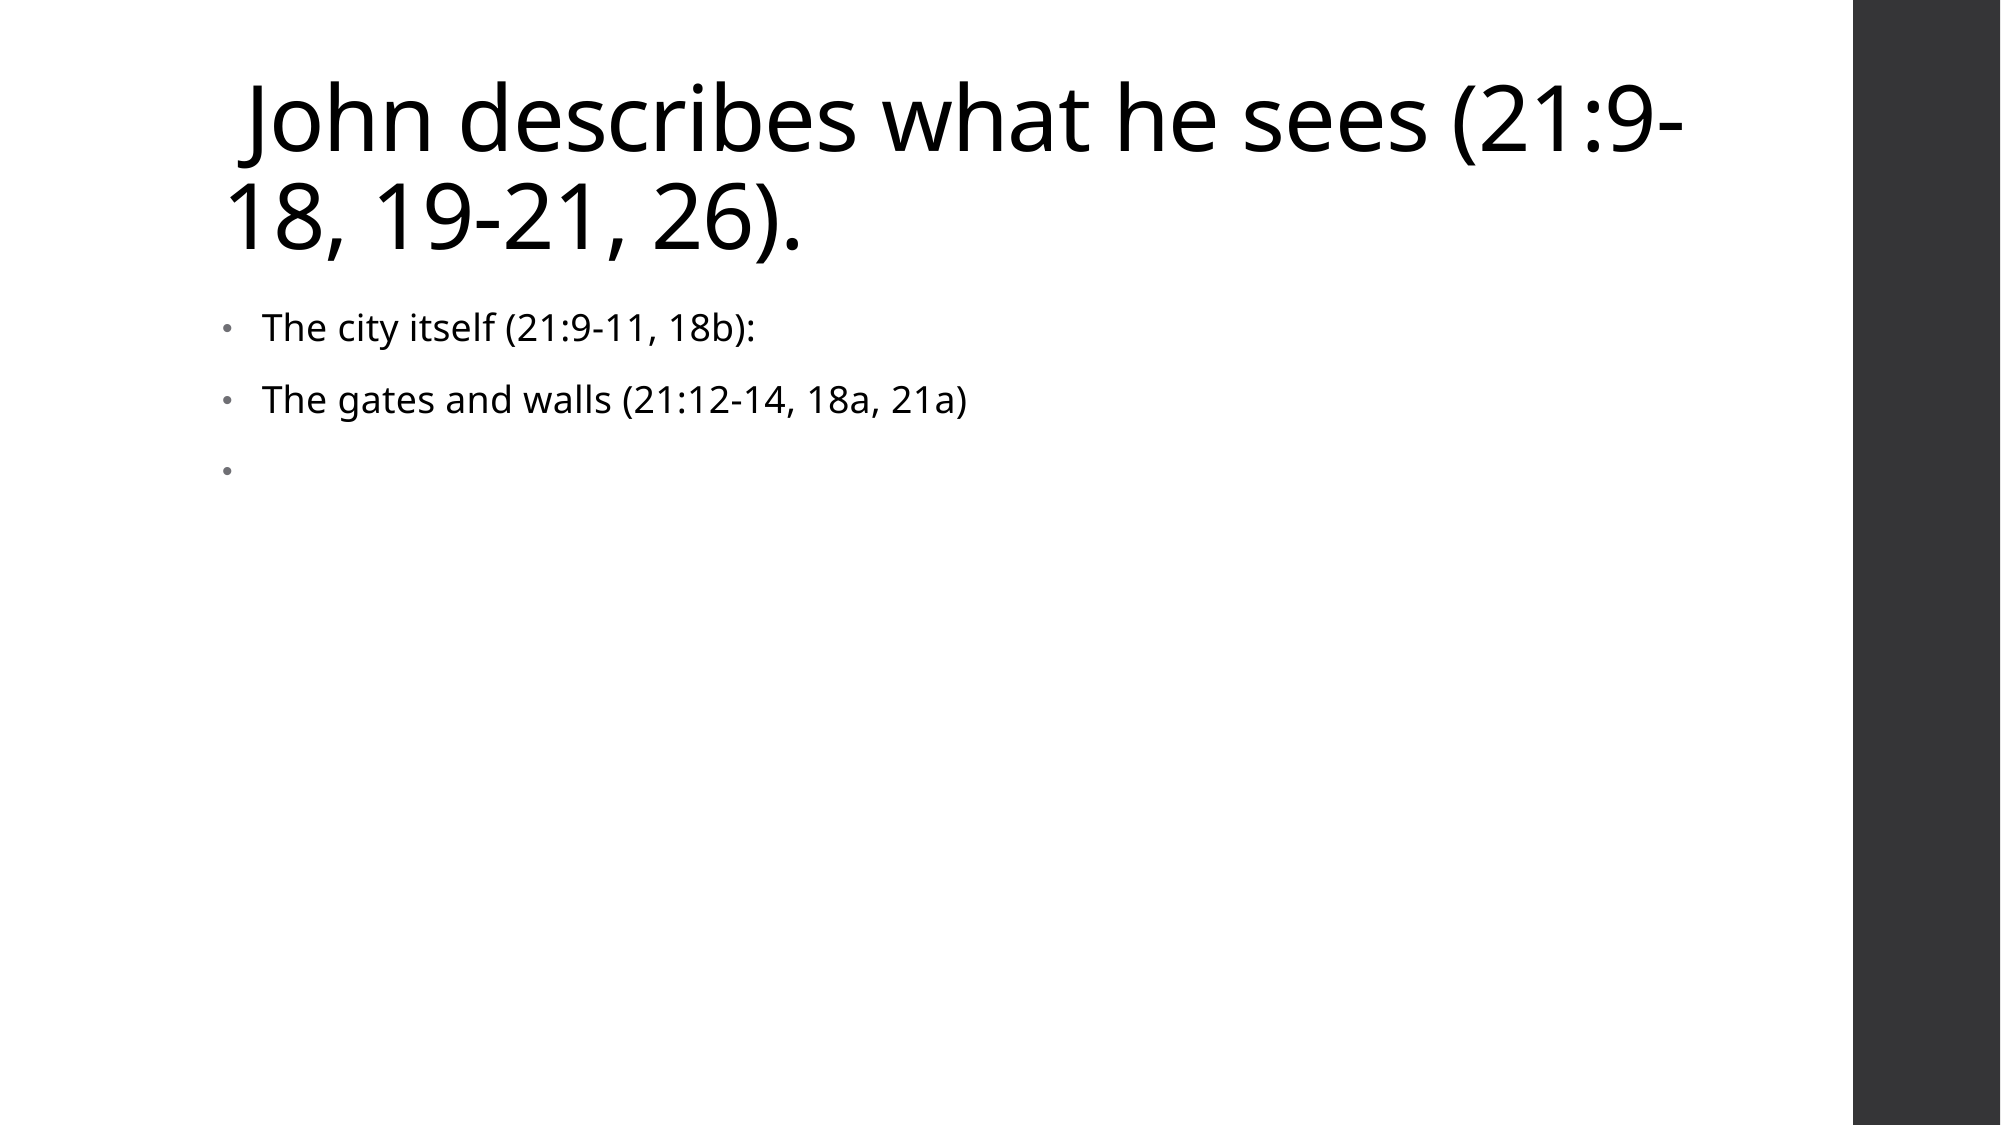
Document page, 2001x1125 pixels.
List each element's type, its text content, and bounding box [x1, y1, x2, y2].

title John describes what he sees (21:9-18, 19-21, 26). [206, 60, 1797, 278]
list The city itself (21:9-11, 18b): The gates and walls (21:12-14, 18a, 21a) [206, 299, 1617, 1014]
